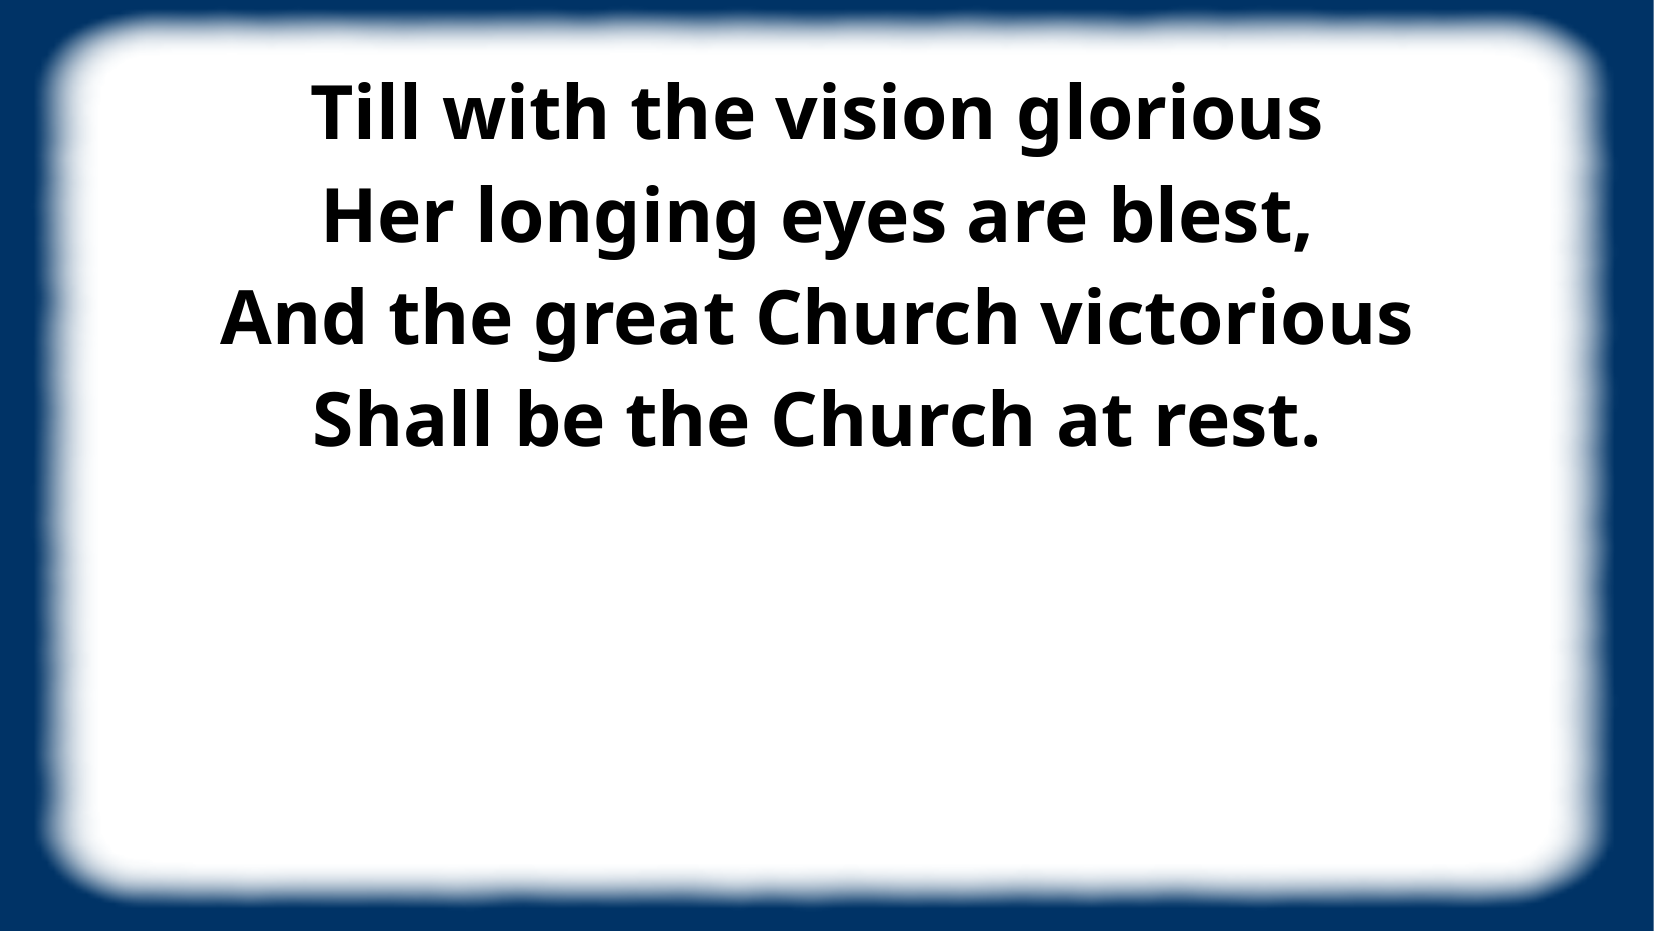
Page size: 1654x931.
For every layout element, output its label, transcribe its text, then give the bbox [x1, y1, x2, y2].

picture [0, 0, 1654, 931]
text_box Till with the vision glorious Her longing eyes are blest, And the great Church victorious Shall be the Church at rest. [90, 52, 1546, 467]
